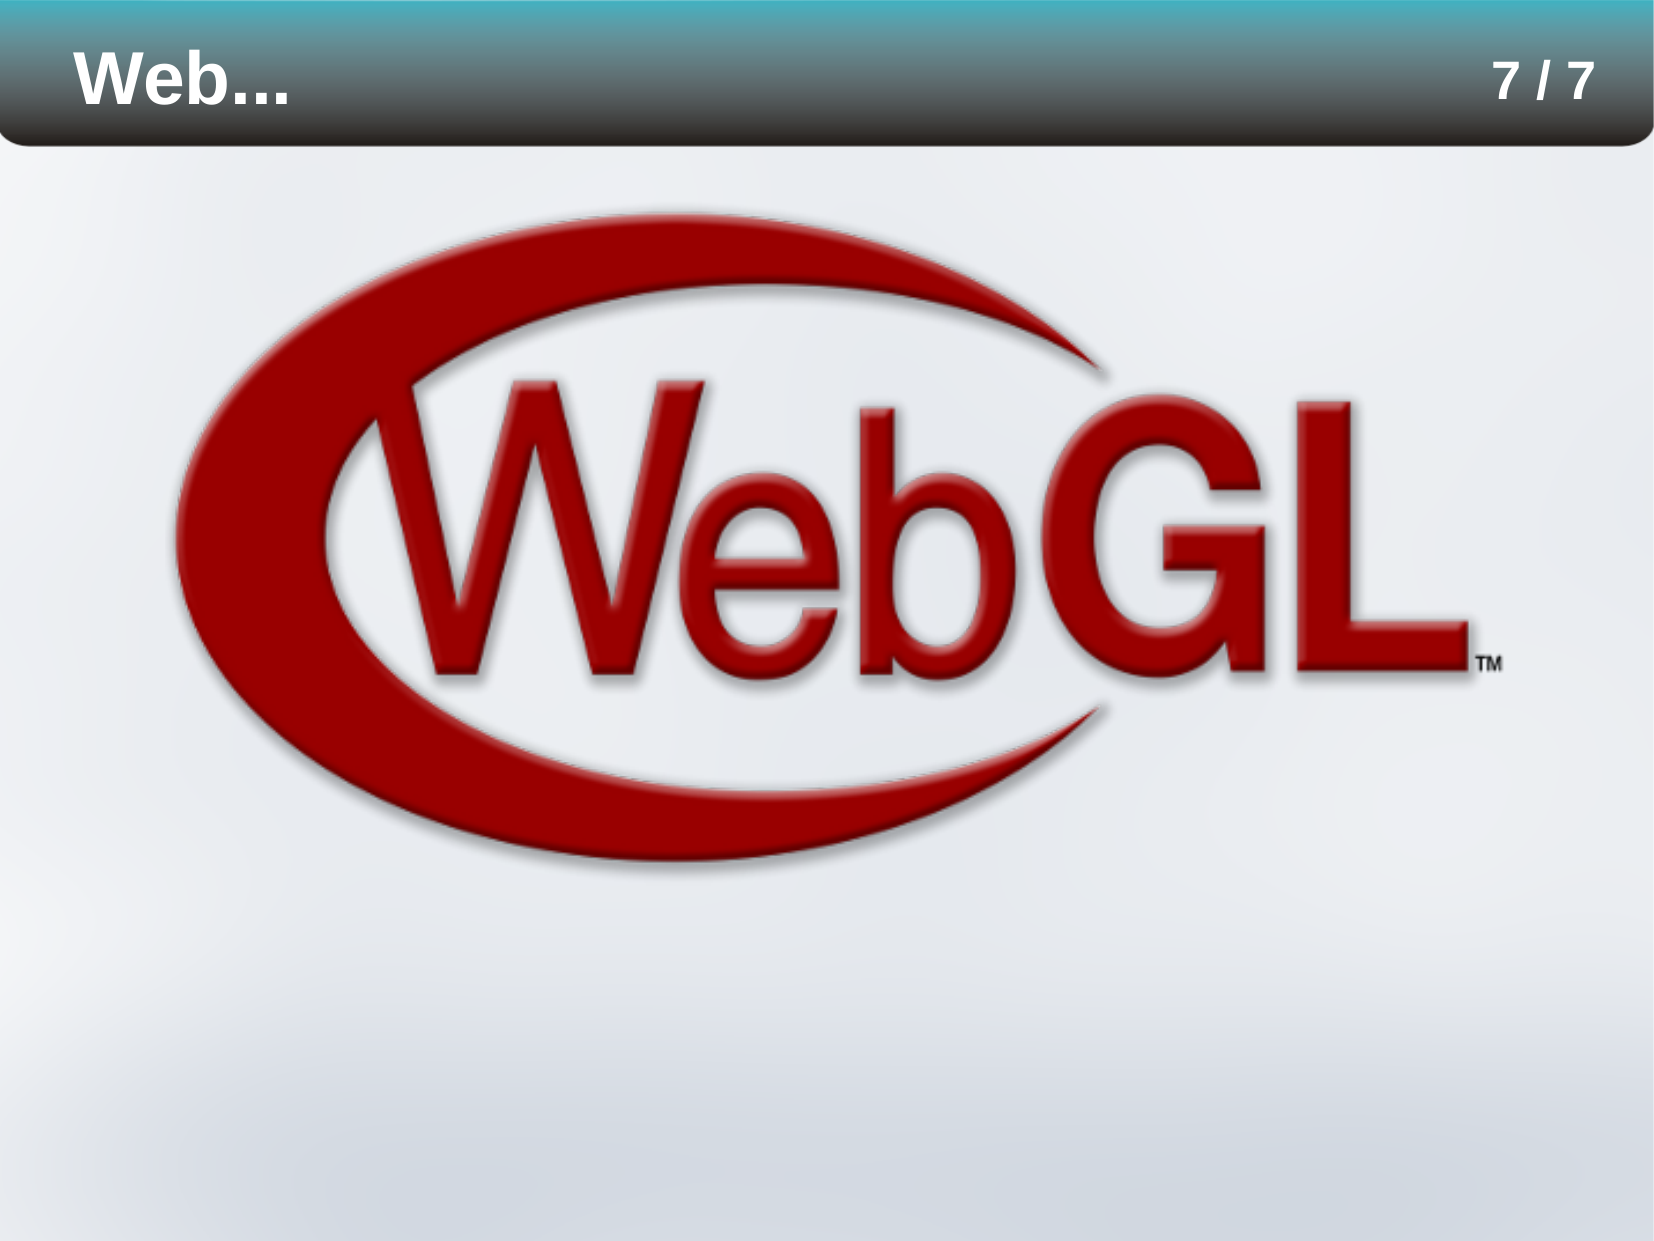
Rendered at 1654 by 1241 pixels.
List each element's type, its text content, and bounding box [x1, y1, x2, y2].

text_box <номер> / 7 [1476, 42, 1654, 179]
picture [0, 0, 1654, 1241]
text_box Web... [59, 29, 1418, 129]
